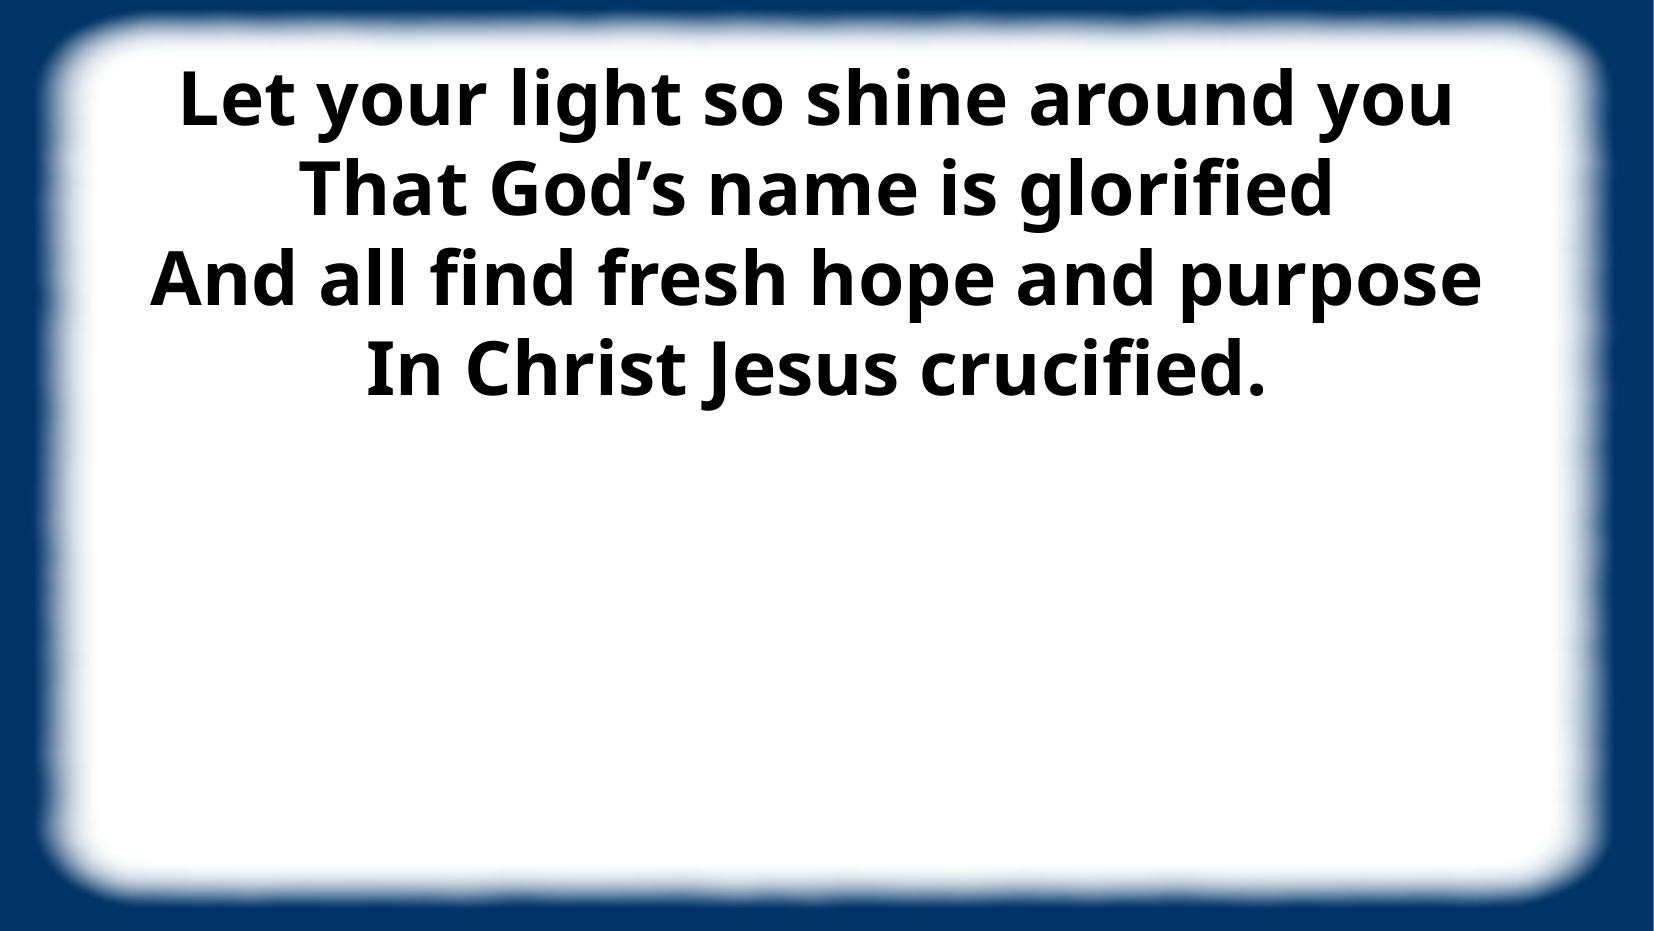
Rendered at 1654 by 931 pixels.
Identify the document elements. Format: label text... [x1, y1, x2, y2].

picture [0, 0, 1654, 931]
text_box Let your light so shine around you That God’s name is glorified And all find fresh hope and purpose In Christ Jesus crucified. [90, 42, 1546, 418]
